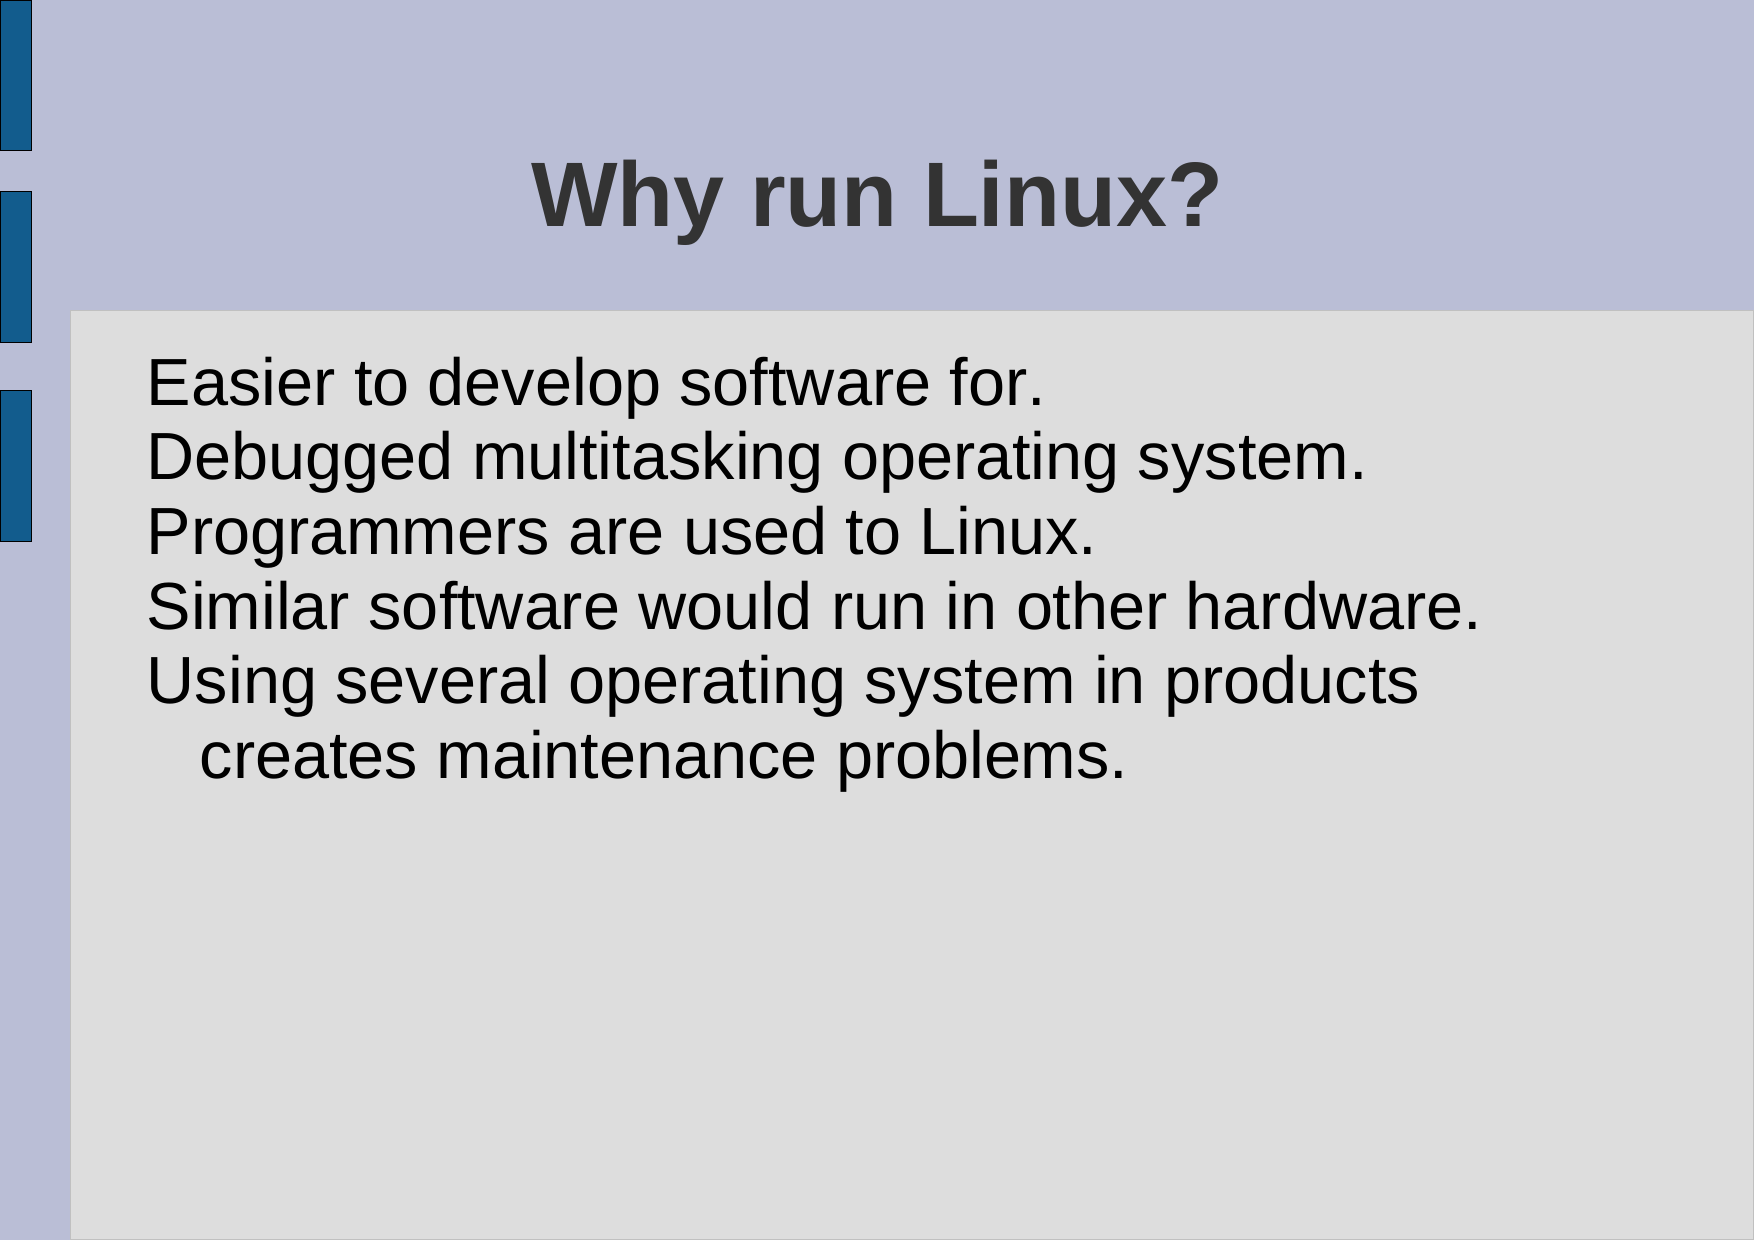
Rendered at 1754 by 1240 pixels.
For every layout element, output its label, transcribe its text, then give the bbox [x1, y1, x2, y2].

title Why run Linux? [128, 91, 1627, 299]
list Easier to develop software for. Debugged multitasking operating system. Programmers are used to Linux. Similar software would run in other hardware. Using several operating system in products creates maintenance problems. [128, 344, 1627, 1126]
